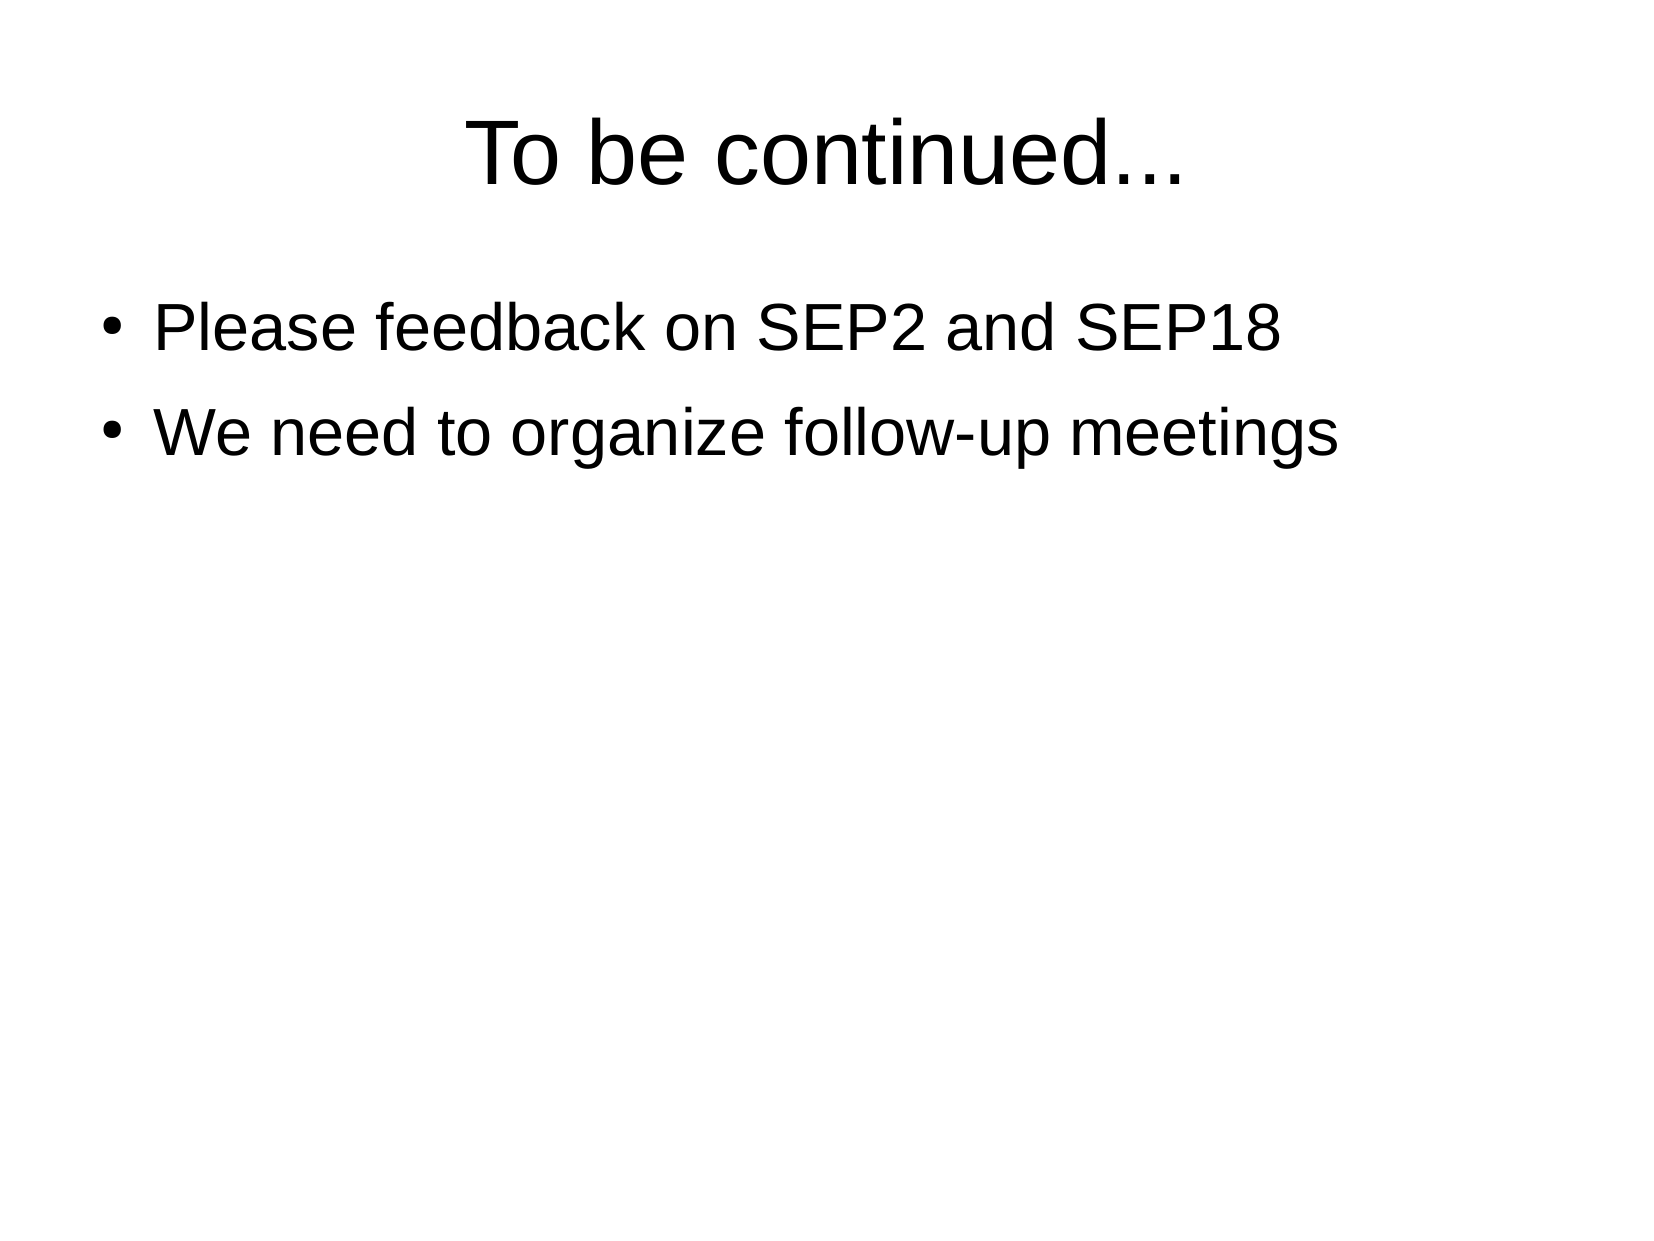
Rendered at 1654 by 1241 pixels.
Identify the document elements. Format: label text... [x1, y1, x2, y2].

title To be continued... [82, 49, 1571, 257]
list Please feedback on SEP2 and SEP18 We need to organize follow-up meetings [82, 290, 1571, 1010]
